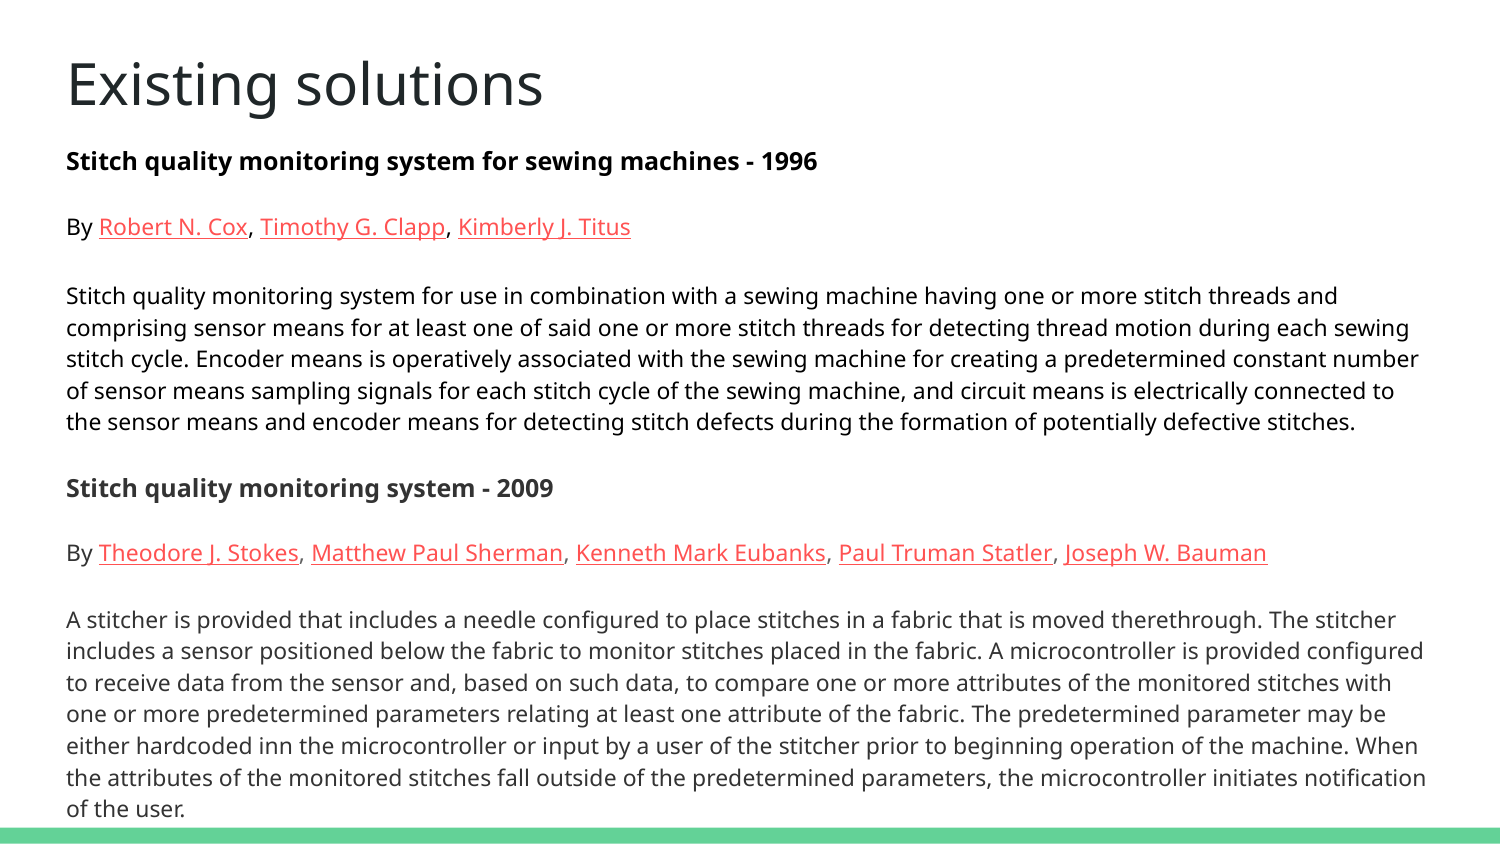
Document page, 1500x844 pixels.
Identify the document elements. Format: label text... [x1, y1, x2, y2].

title Existing solutions [51, 31, 1449, 125]
list Stitch quality monitoring system for sewing machines - 1996 By Robert N. Cox, Timothy G. Clapp, Kimberly J. Titus Stitch quality monitoring system for use in combination with a sewing machine having one or more stitch threads and comprising sensor means for at least one of said one or more stitch threads for detecting thread motion during each sewing stitch cycle. Encoder means is operatively associated with the sewing machine for creating a predetermined constant number of sensor means sampling signals for each stitch cycle of the sewing machine, and circuit means is electrically connected to the sensor means and encoder means for detecting stitch defects during the formation of potentially defective stitches. Stitch quality monitoring system - 2009 By Theodore J. Stokes, Matthew Paul Sherman, Kenneth Mark Eubanks, Paul Truman Statler, Joseph W. Bauman A stitcher is provided that includes a needle configured to place stitches in a fabric that is moved therethrough. The stitcher includes a sensor positioned below the fabric to monitor stitches placed in the fabric. A microcontroller is provided configured to receive data from the sensor and, based on such data, to compare one or more attributes of the monitored stitches with one or more predetermined parameters relating at least one attribute of the fabric. The predetermined parameter may be either hardcoded inn the microcontroller or input by a user of the stitcher prior to beginning operation of the machine. When the attributes of the monitored stitches fall outside of the predetermined parameters, the microcontroller initiates notification of the user. [51, 125, 1449, 828]
